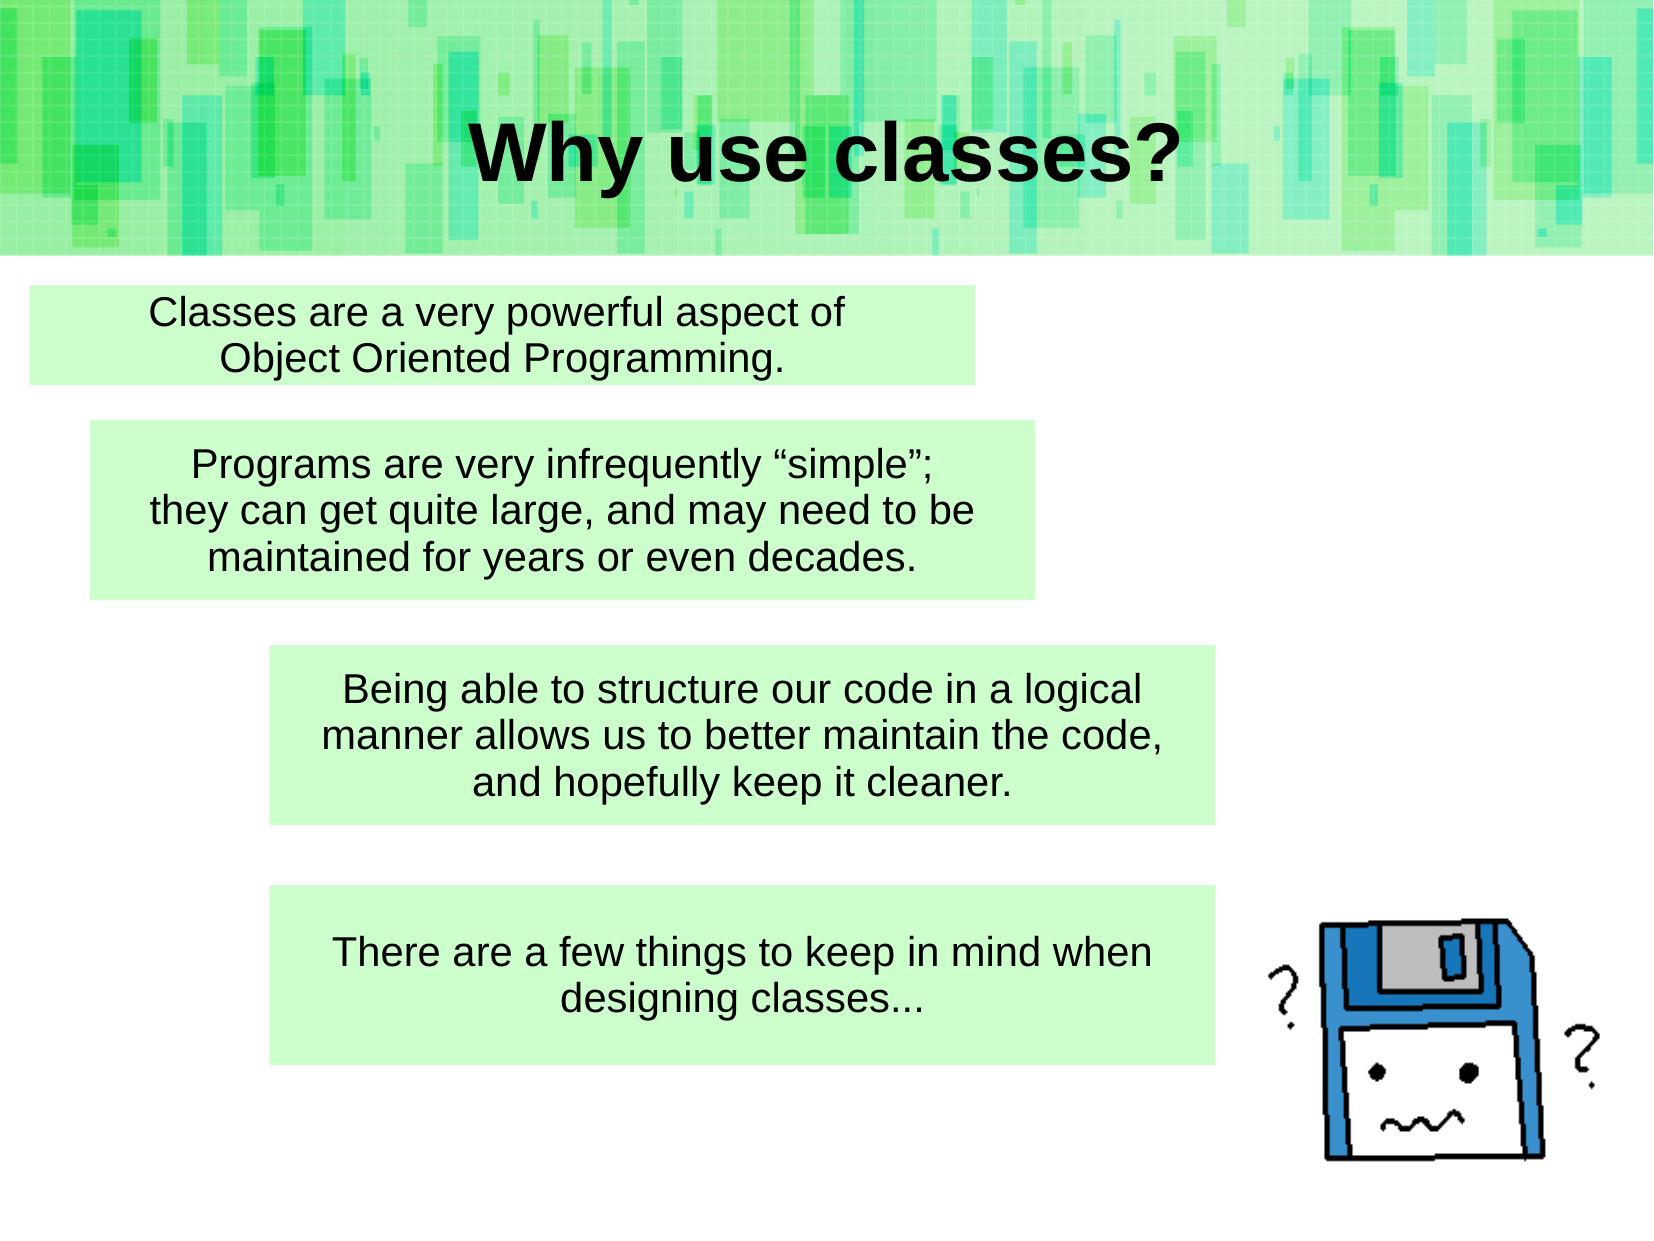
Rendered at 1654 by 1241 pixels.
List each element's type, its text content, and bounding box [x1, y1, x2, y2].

picture [0, 0, 1654, 1241]
text_box Programs are very infrequently “simple”; they can get quite large, and may need to be maintained for years or even decades. [90, 420, 1036, 601]
text_box There are a few things to keep in mind when designing classes... [270, 885, 1216, 1066]
text_box Being able to structure our code in a logical manner allows us to better maintain the code, and hopefully keep it cleaner. [270, 645, 1216, 826]
title Why use classes? [82, 49, 1571, 257]
text_box Classes are a very powerful aspect of Object Oriented Programming. [30, 285, 976, 386]
